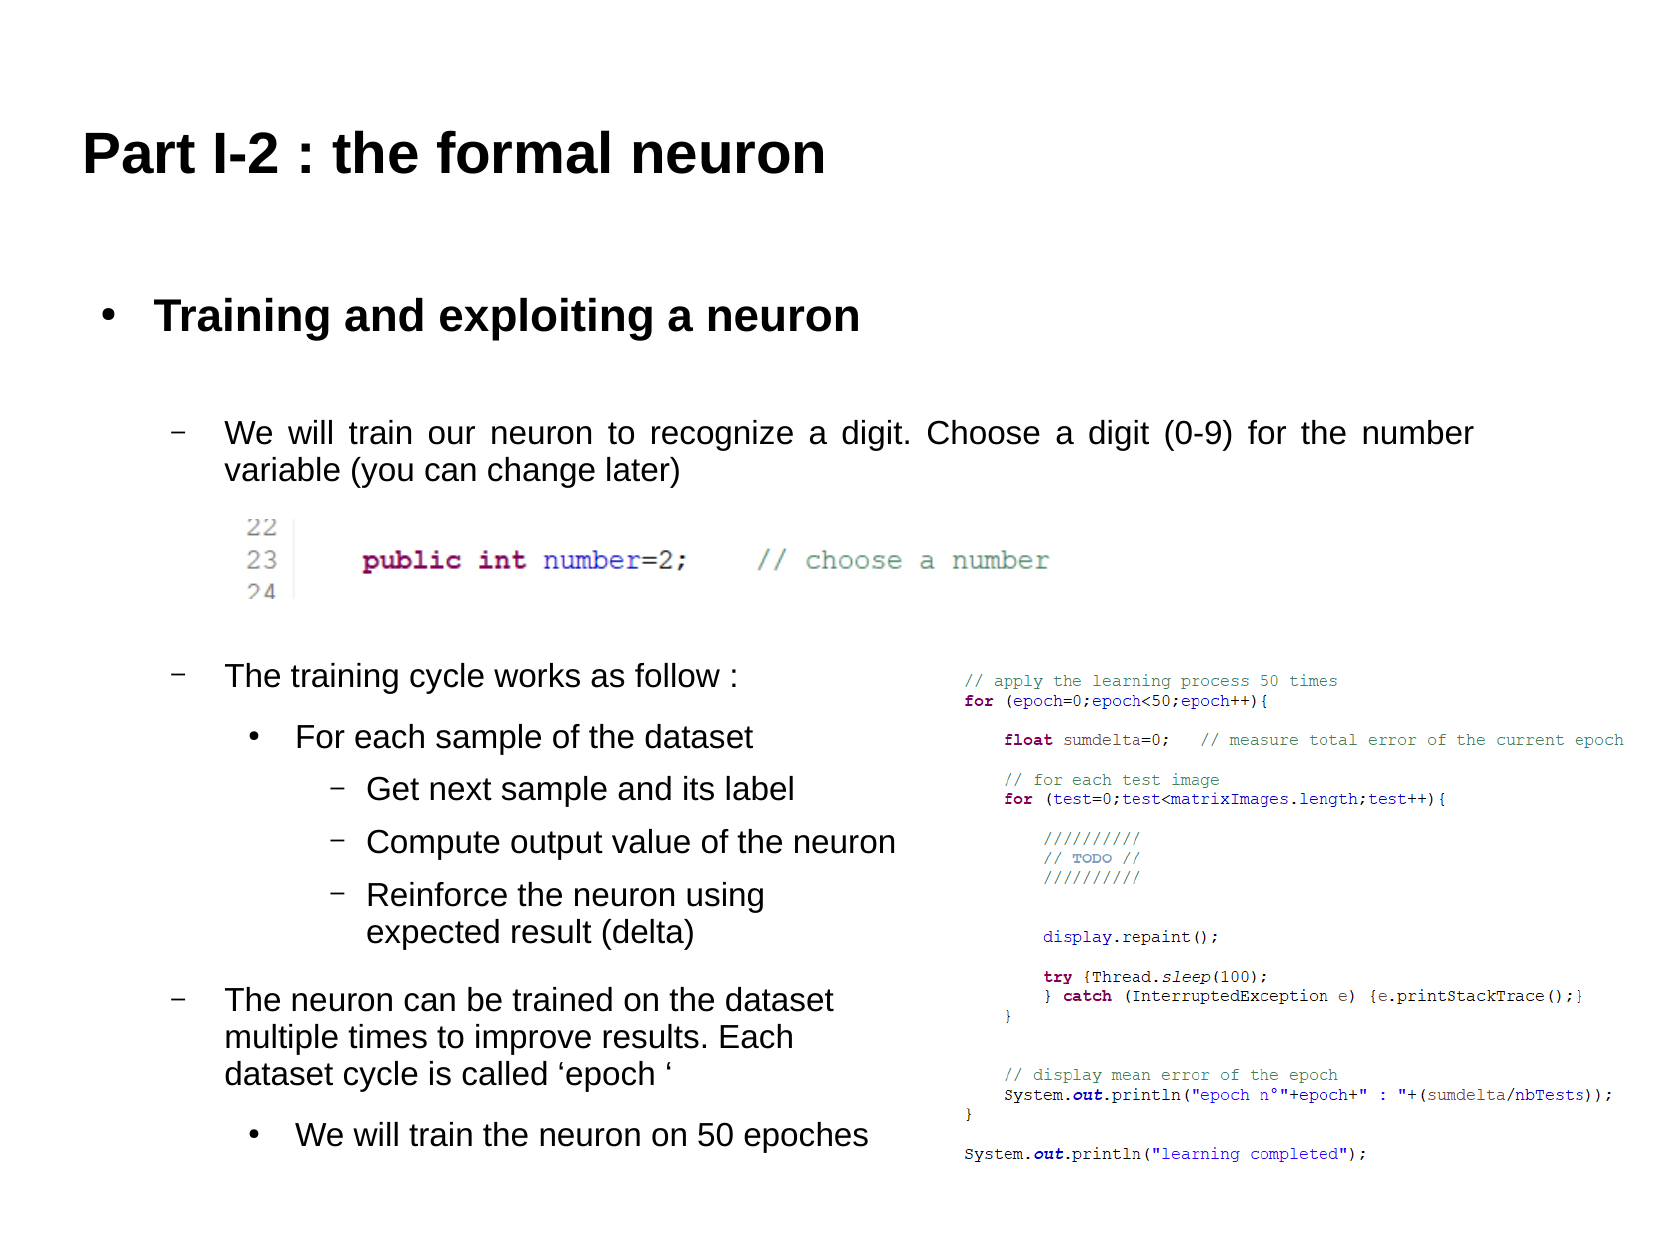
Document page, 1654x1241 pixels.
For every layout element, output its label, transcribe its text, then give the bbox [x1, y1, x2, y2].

list Training and exploiting a neuron We will train our neuron to recognize a digit. Choose a digit (0-9) for the number variable (you can change later) The training cycle works as follow : For each sample of the dataset Get next sample and its label Compute output value of the neuron Reinforce the neuron using expected result (delta) The neuron can be trained on the dataset multiple times to improve results. Each dataset cycle is called ‘epoch ‘ We will train the neuron on 50 epoches [82, 290, 1477, 1241]
picture [236, 519, 1062, 599]
title Part I-2 : the formal neuron [82, 49, 1571, 257]
picture [944, 666, 1643, 1172]
